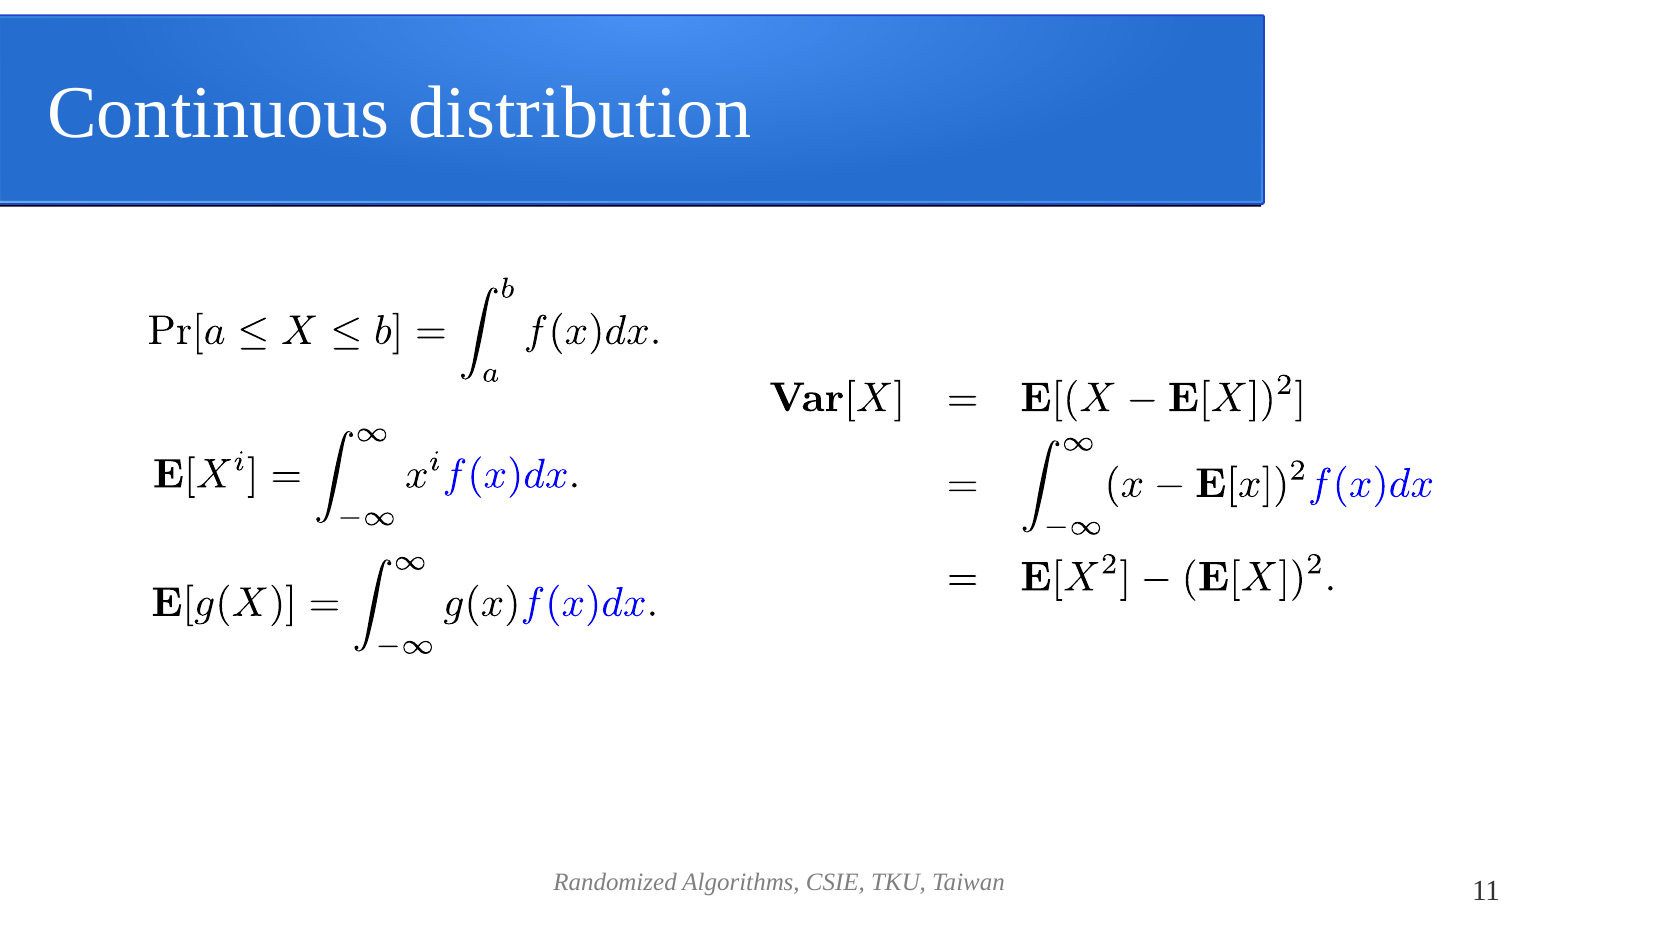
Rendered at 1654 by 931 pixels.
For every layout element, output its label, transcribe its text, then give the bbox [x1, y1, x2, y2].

picture [151, 426, 579, 528]
picture [767, 373, 1434, 603]
picture [151, 556, 655, 654]
picture [147, 277, 658, 382]
title Continuous distribution [47, 35, 1199, 189]
